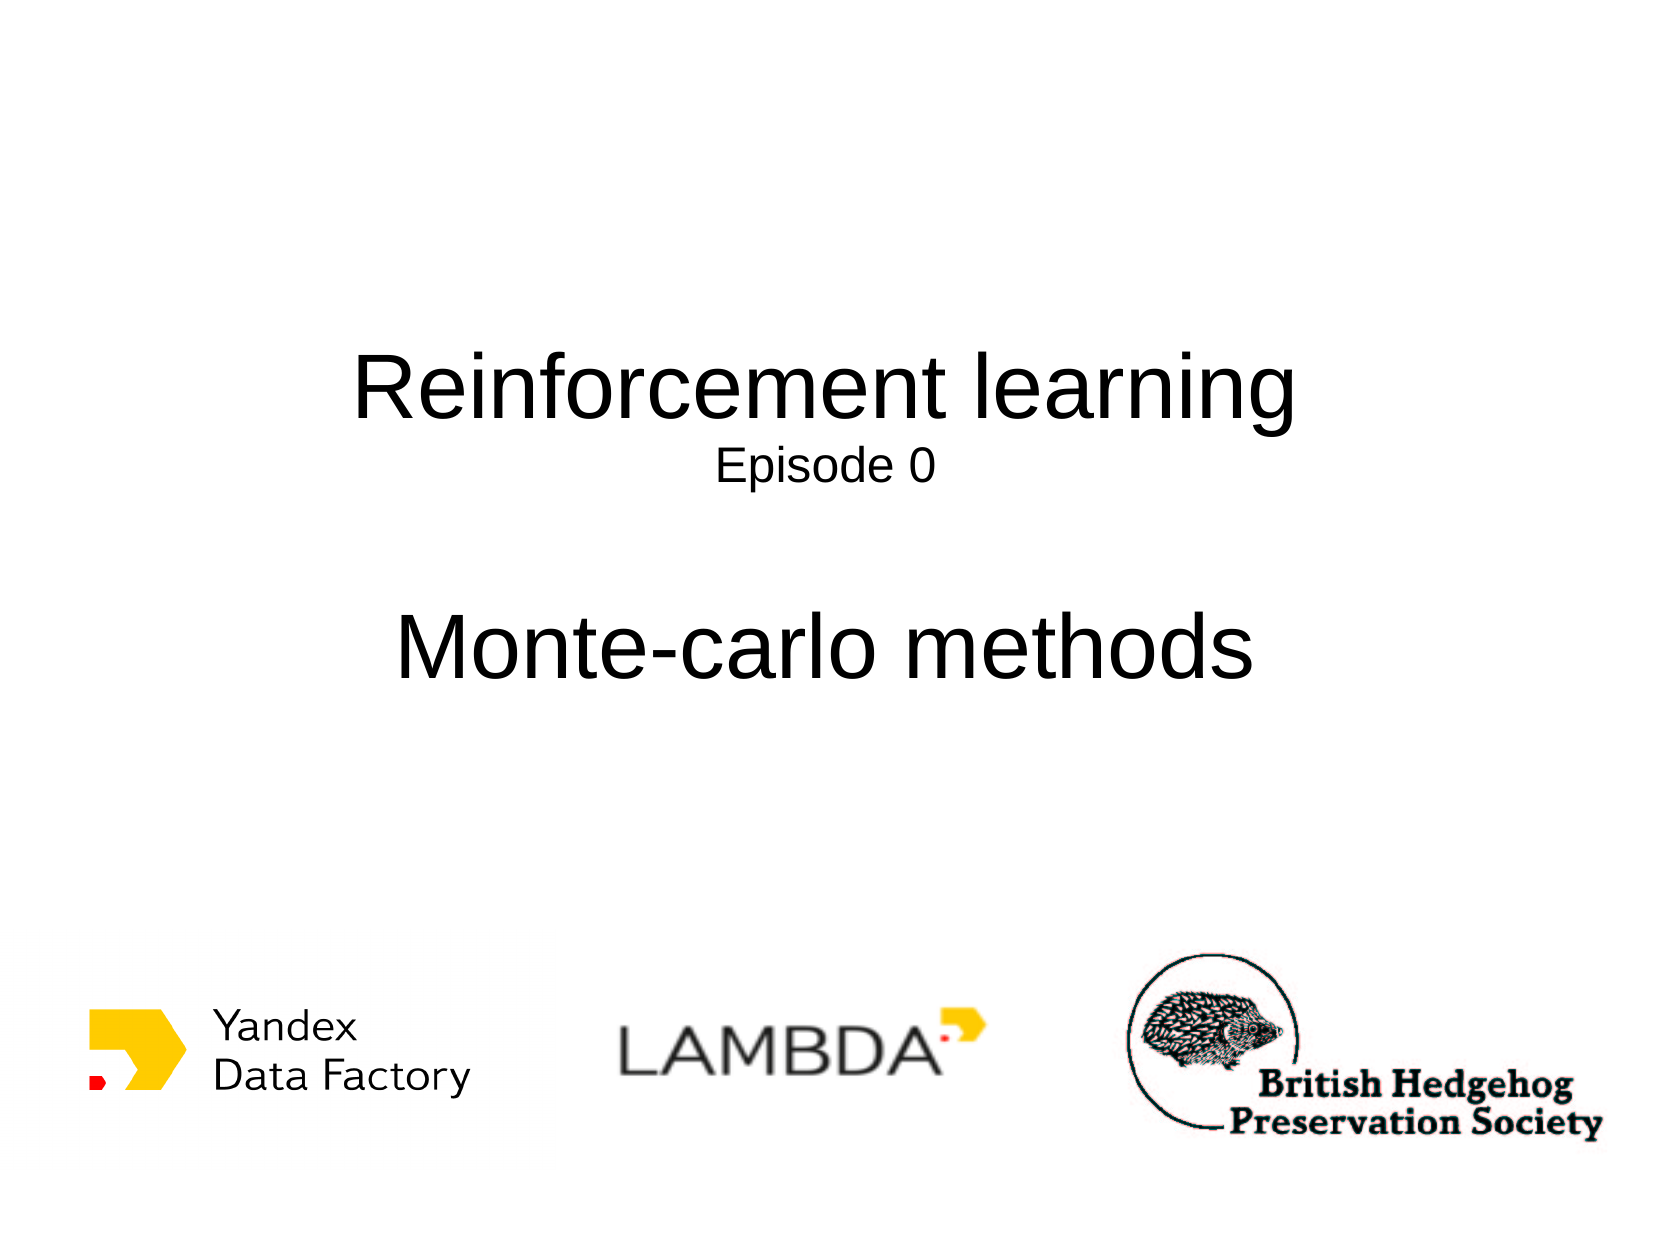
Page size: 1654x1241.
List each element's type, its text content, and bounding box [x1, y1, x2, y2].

picture [585, 872, 1006, 1213]
picture [0, 929, 556, 1171]
text_box Reinforcement learning Episode 0 Monte-carlo methods [0, 311, 1654, 723]
picture [1050, 869, 1654, 1241]
